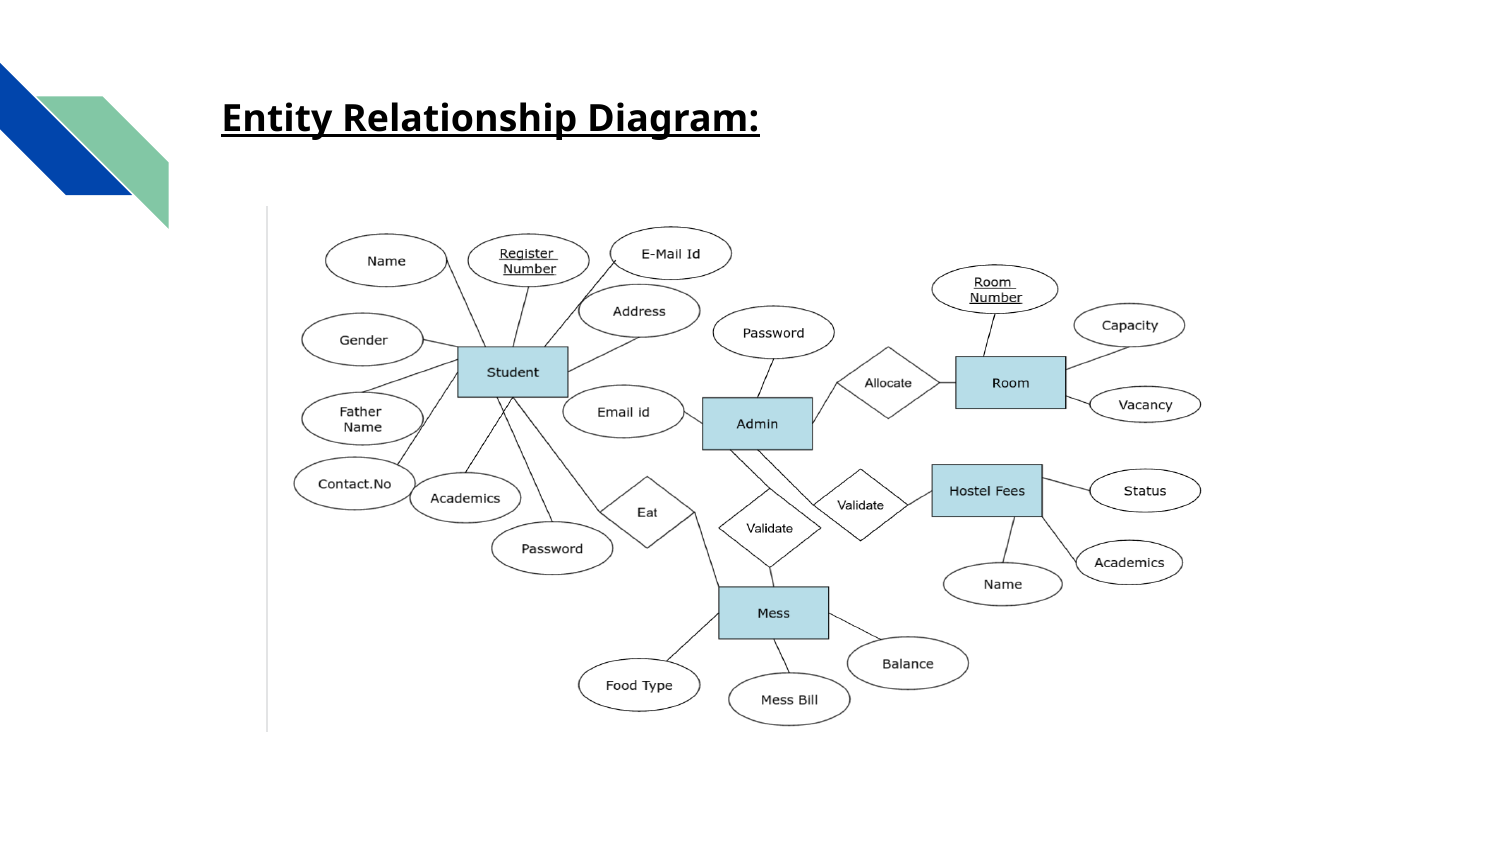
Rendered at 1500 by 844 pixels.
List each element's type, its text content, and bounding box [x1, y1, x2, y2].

picture [266, 206, 1211, 732]
text_box Entity Relationship Diagram: [206, 86, 1181, 148]
